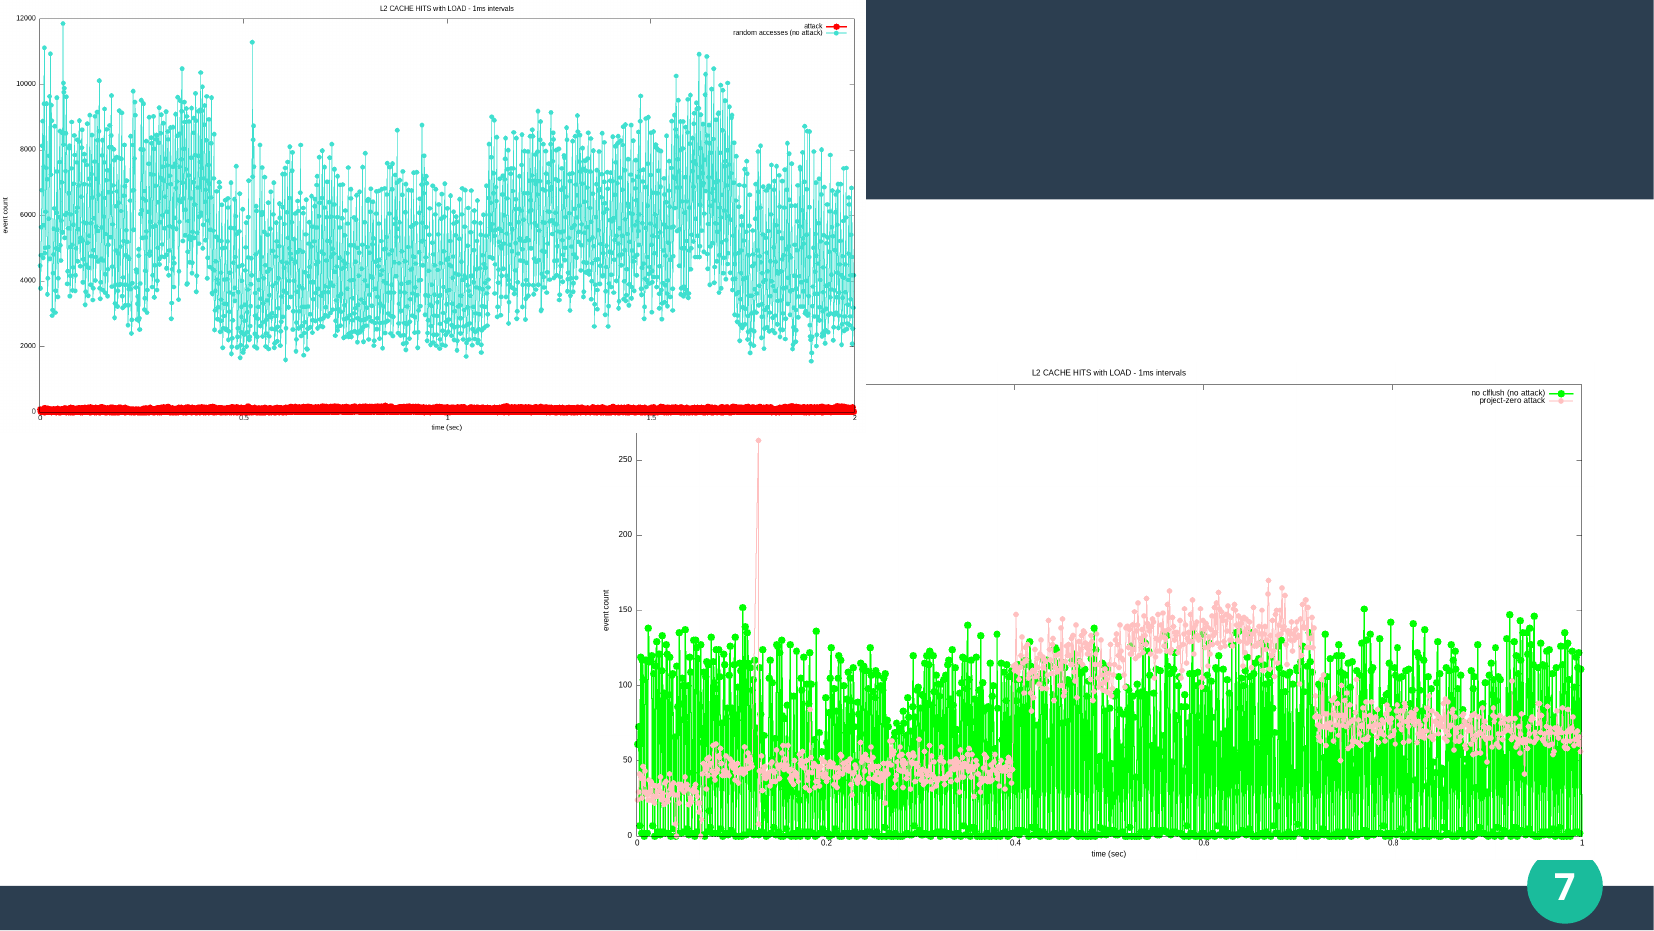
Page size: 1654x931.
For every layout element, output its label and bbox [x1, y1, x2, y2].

picture [0, 0, 1595, 860]
